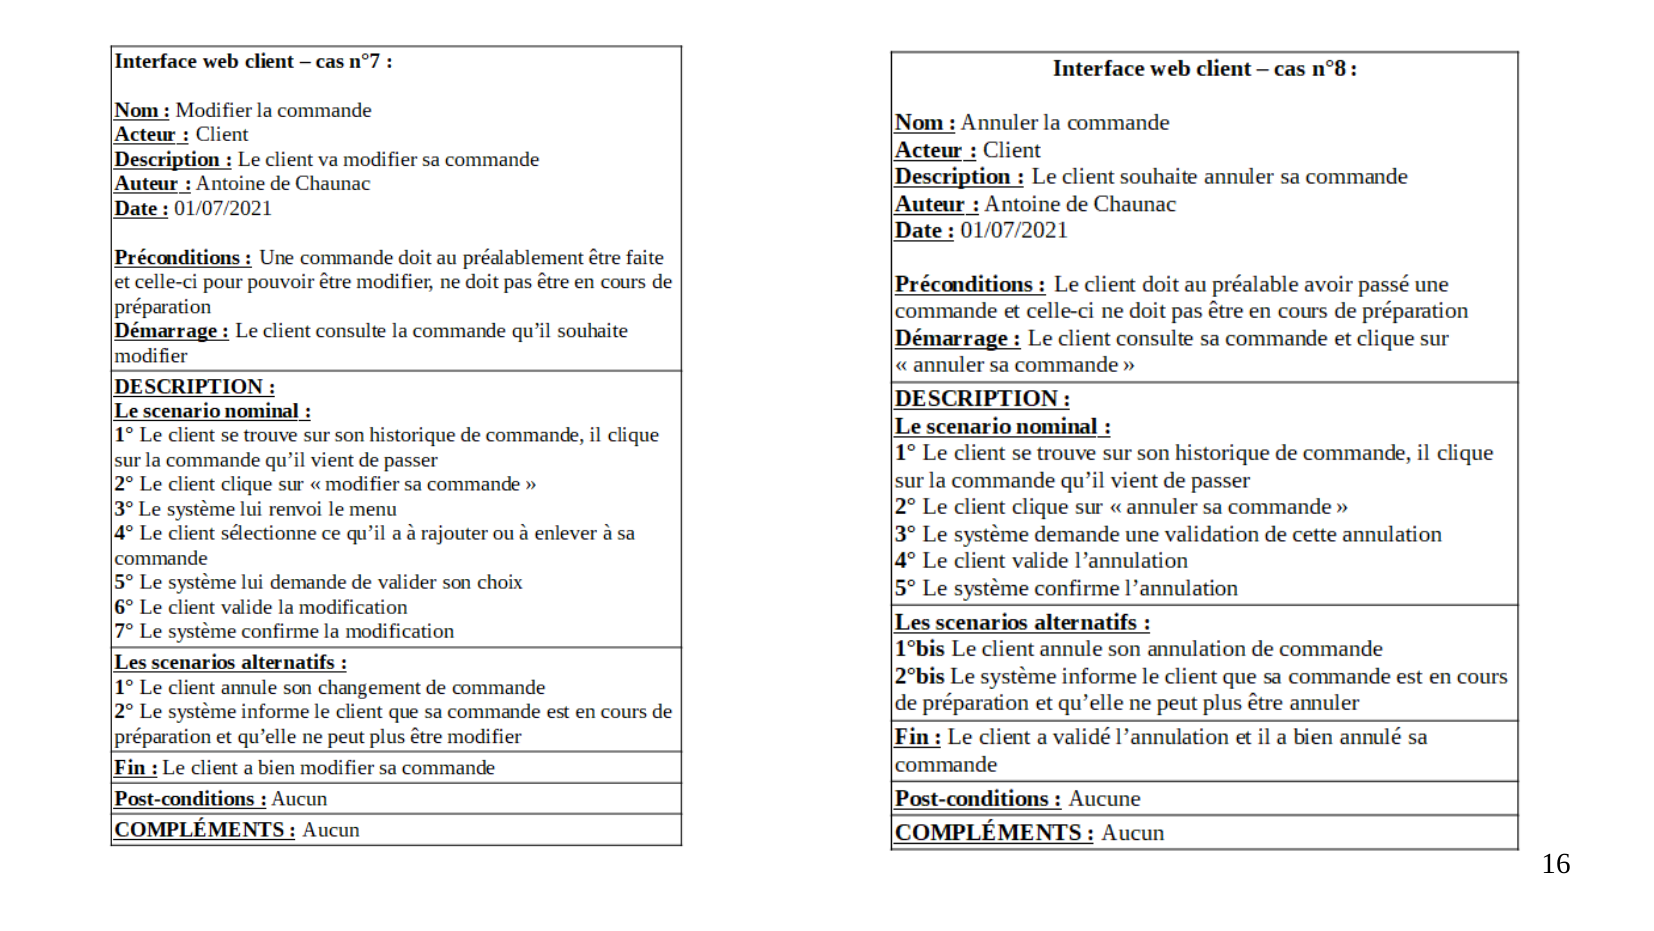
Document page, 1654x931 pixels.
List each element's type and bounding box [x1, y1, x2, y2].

picture [887, 47, 1524, 860]
picture [106, 38, 688, 851]
